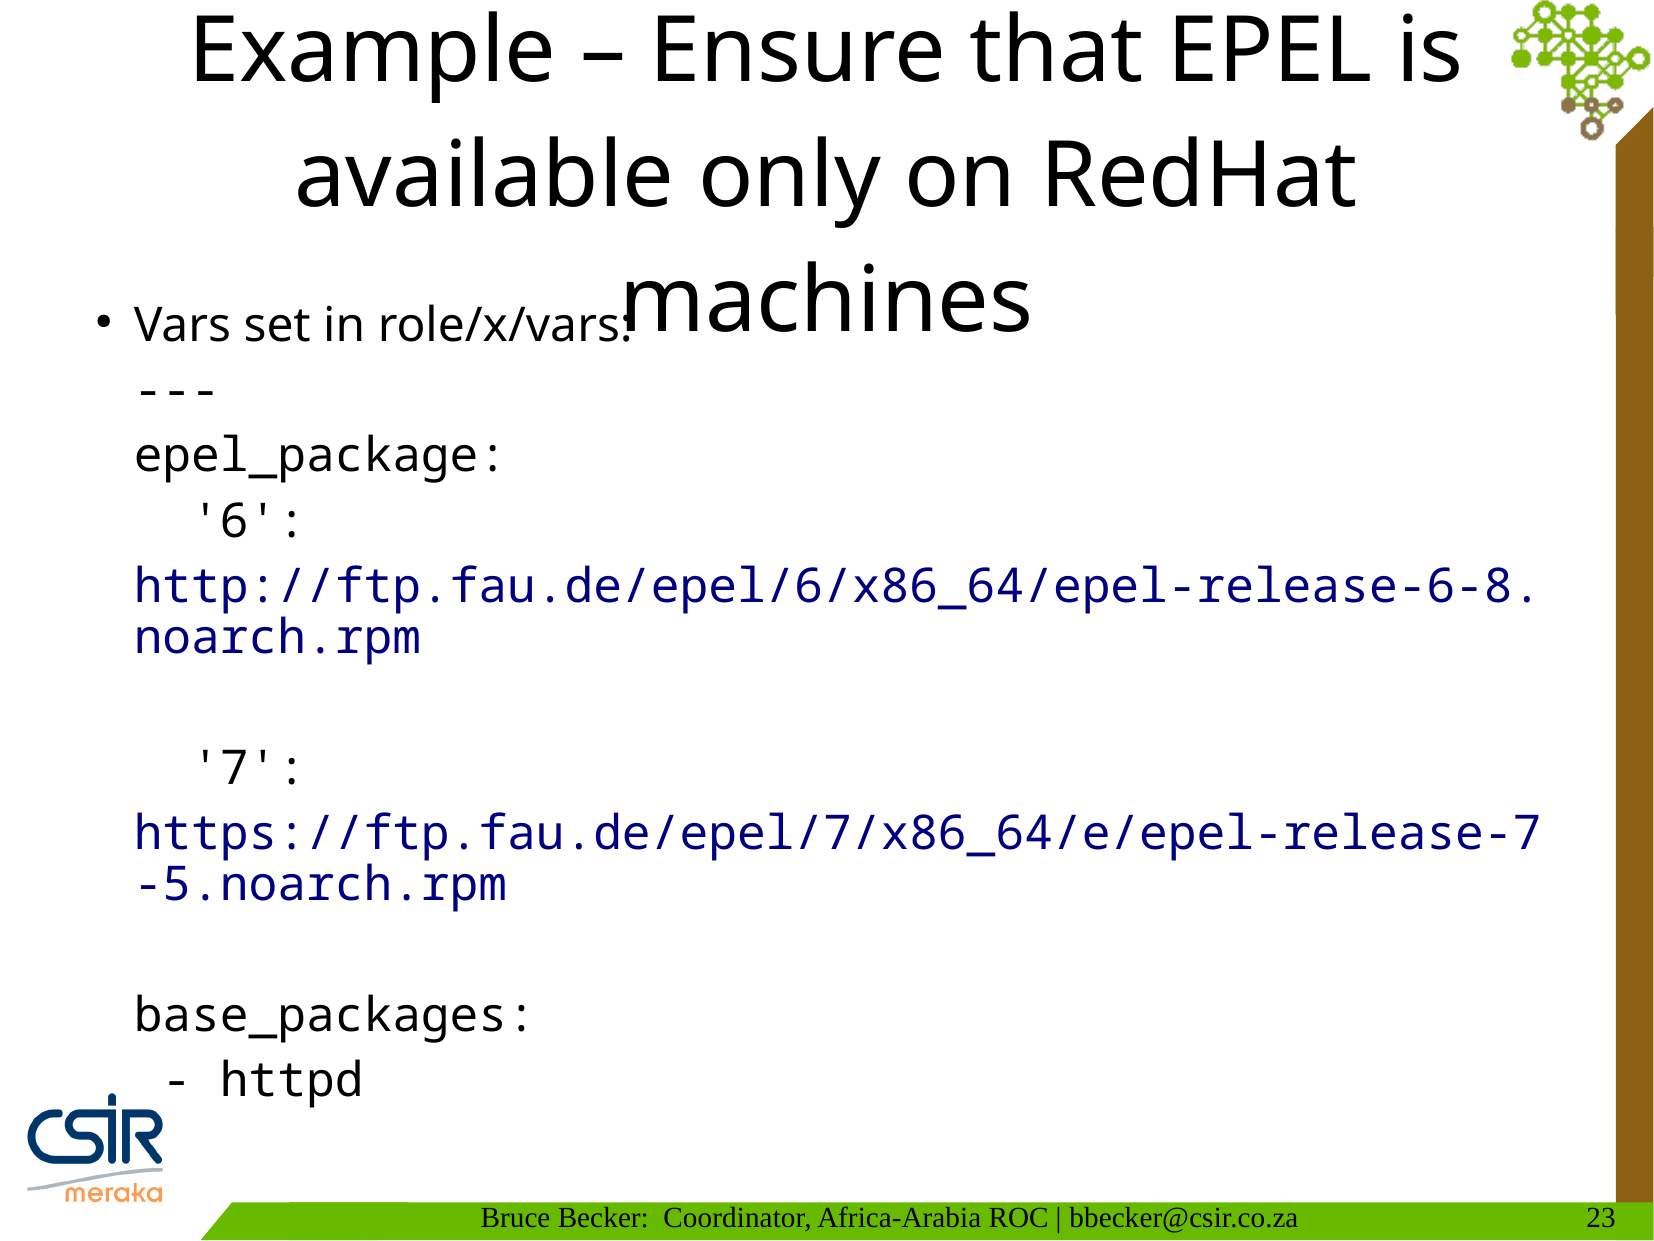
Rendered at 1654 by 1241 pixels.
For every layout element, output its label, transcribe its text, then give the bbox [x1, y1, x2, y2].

picture [1503, 0, 1654, 144]
title Example – Ensure that EPEL is available only on RedHat machines [82, 60, 1571, 282]
list Vars set in role/x/vars: --- epel_package: '6': http://ftp.fau.de/epel/6/x86_64/epel-release-6-8.noarch.rpm '7': https://ftp.fau.de/epel/7/x86_64/e/epel-release-7-5.noarch.rpm base_packages: - httpd [82, 290, 1571, 1010]
picture [12, 1074, 178, 1225]
